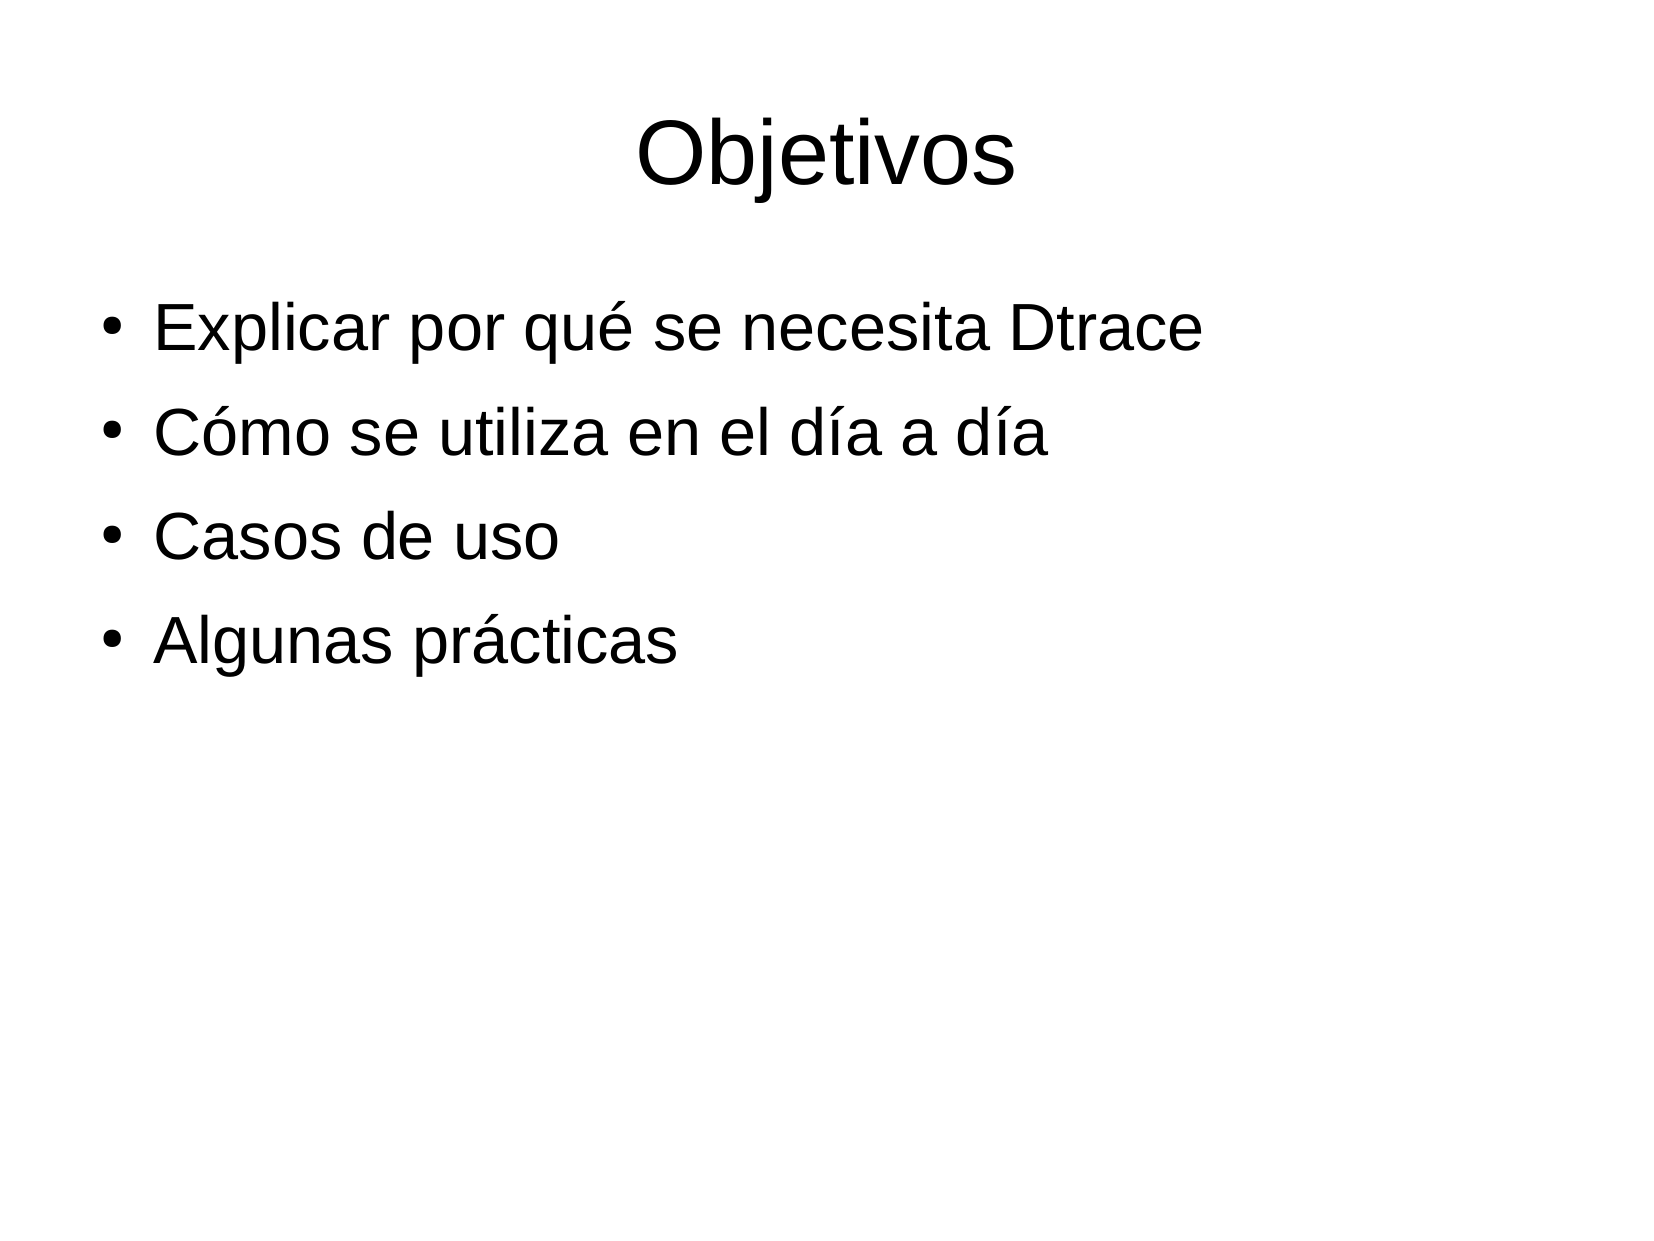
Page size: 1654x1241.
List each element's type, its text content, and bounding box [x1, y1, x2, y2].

title Objetivos [82, 49, 1571, 257]
list Explicar por qué se necesita Dtrace Cómo se utiliza en el día a día Casos de uso Algunas prácticas [82, 290, 1571, 1010]
